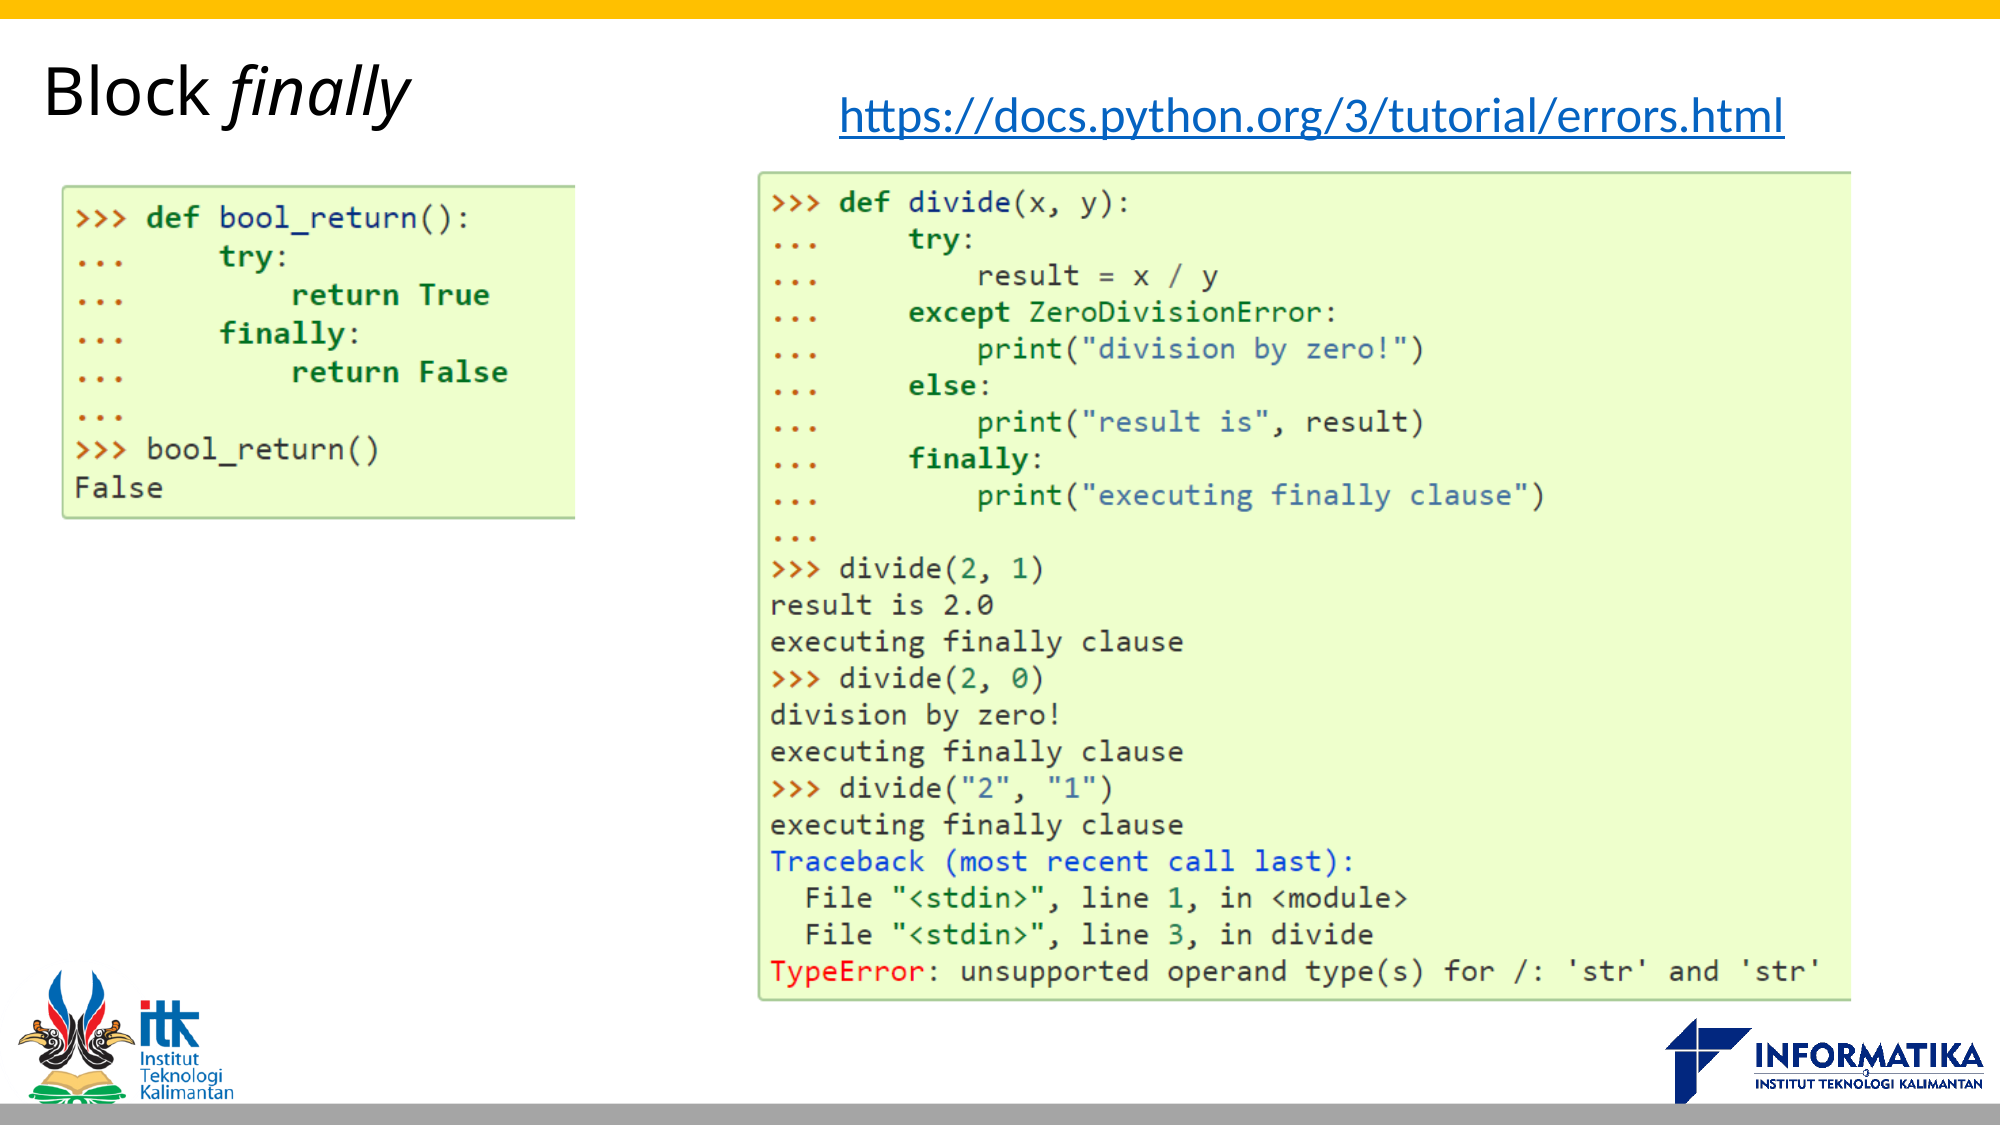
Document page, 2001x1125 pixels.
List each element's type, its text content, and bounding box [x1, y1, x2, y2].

picture [61, 181, 576, 531]
picture [751, 162, 1852, 1015]
picture [1664, 1017, 1984, 1103]
picture [0, 936, 252, 1103]
title Block finally [22, 38, 1887, 162]
text_box [0, 0, 2000, 19]
text_box https://docs.python.org/3/tutorial/errors.html [824, 74, 1800, 150]
